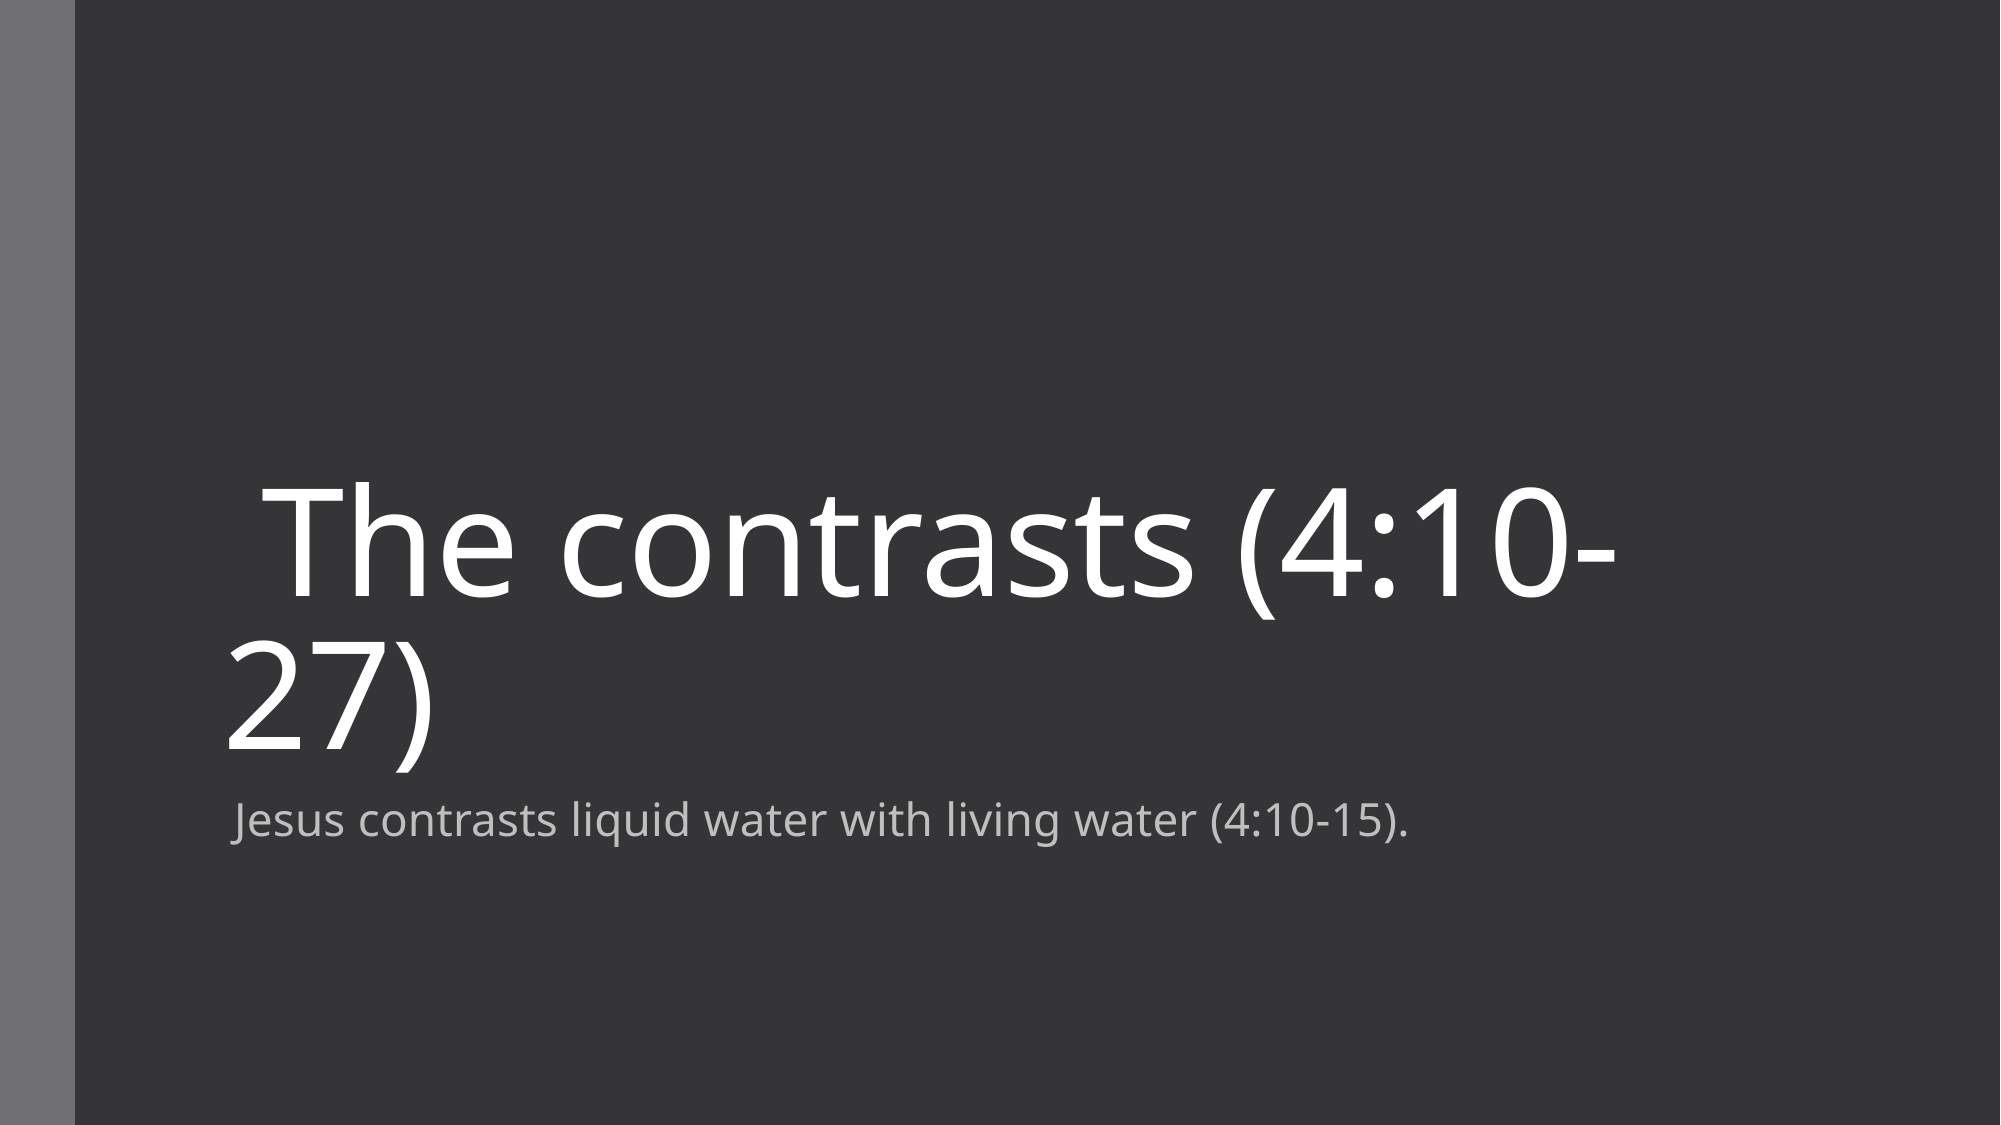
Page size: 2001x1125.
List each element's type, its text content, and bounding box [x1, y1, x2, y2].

subtitle Jesus contrasts liquid water with living water (4:10-15). [206, 787, 1752, 1066]
title The contrasts (4:10-27) [206, 124, 1752, 787]
